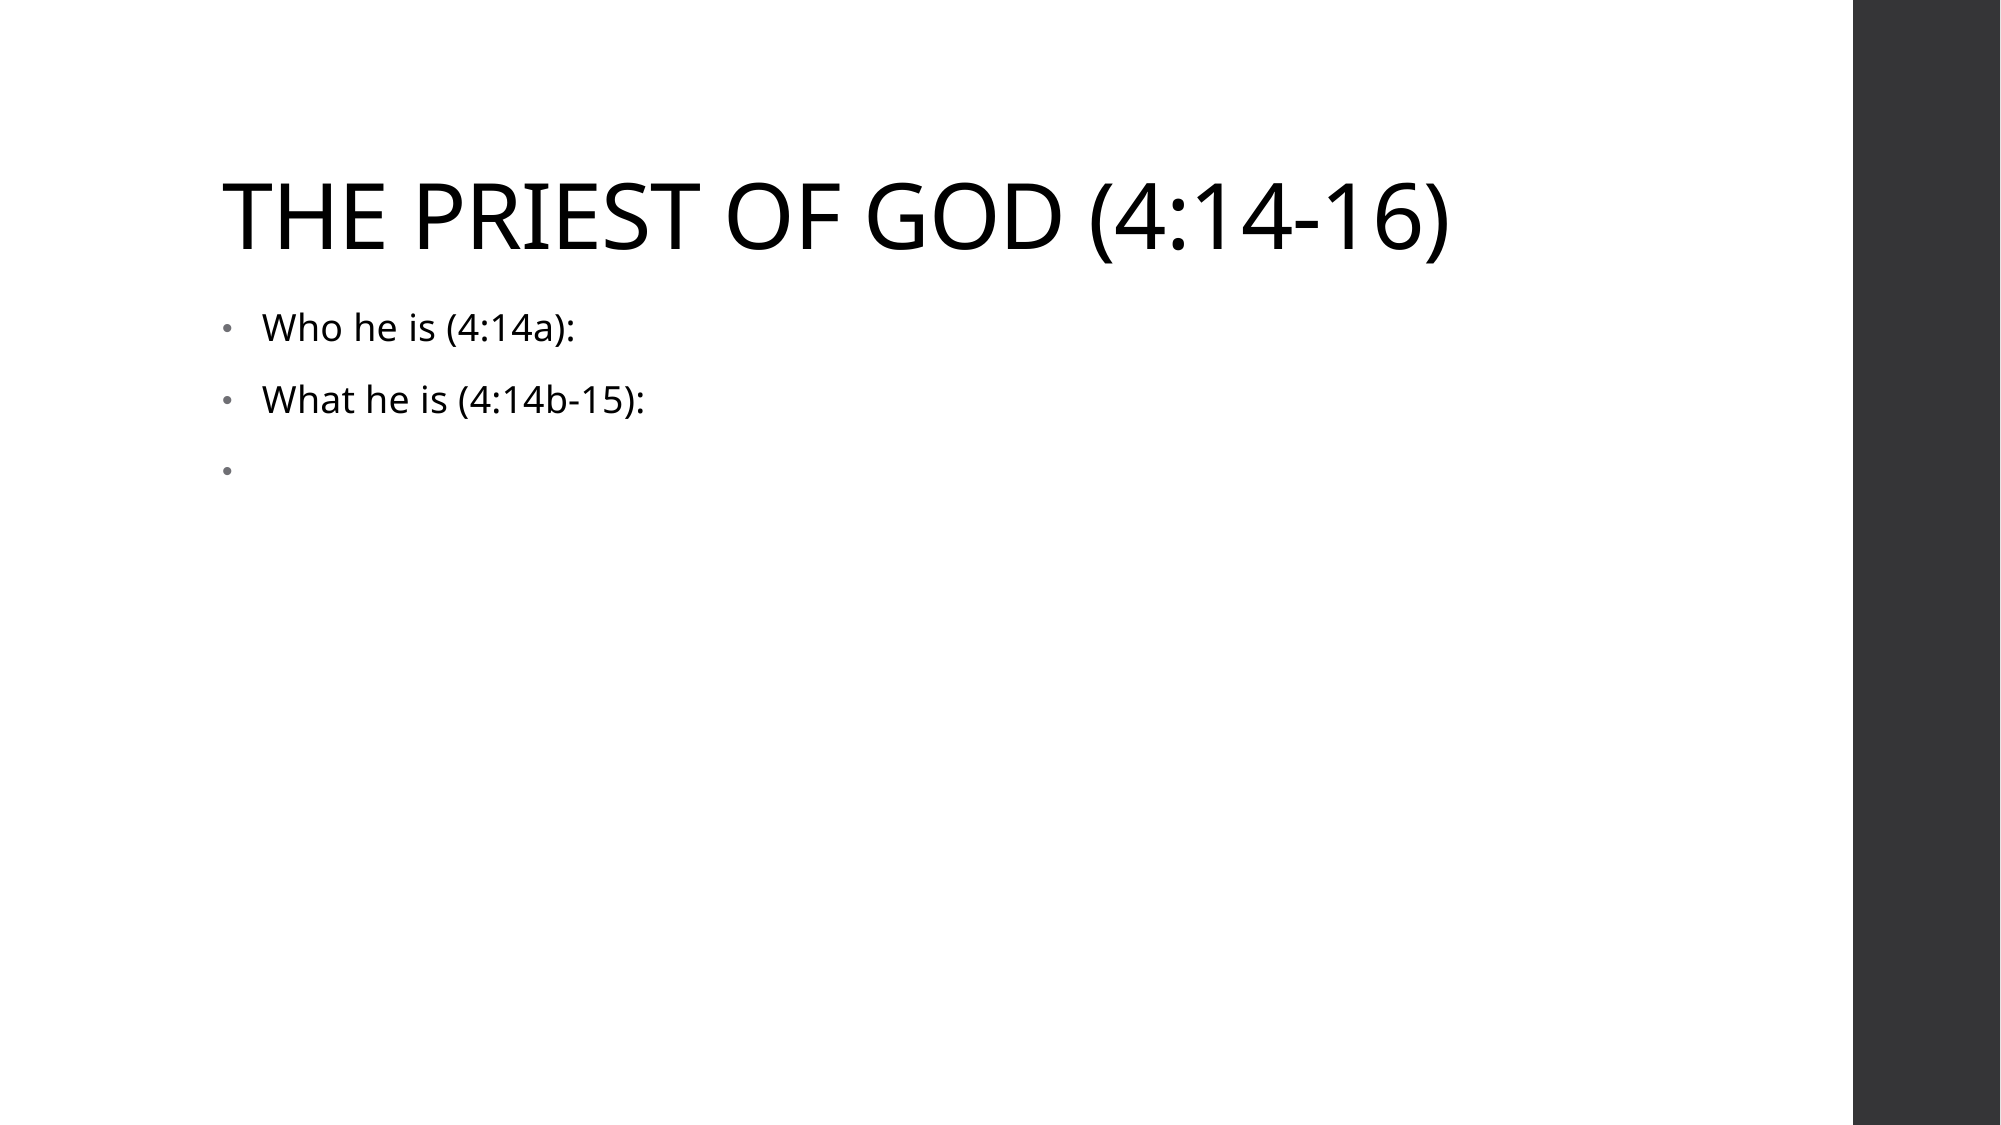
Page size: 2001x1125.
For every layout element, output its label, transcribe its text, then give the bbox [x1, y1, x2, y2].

list Who he is (4:14a): What he is (4:14b-15): [206, 299, 1617, 1014]
title THE PRIEST OF GOD (4:14-16) [206, 60, 1797, 278]
